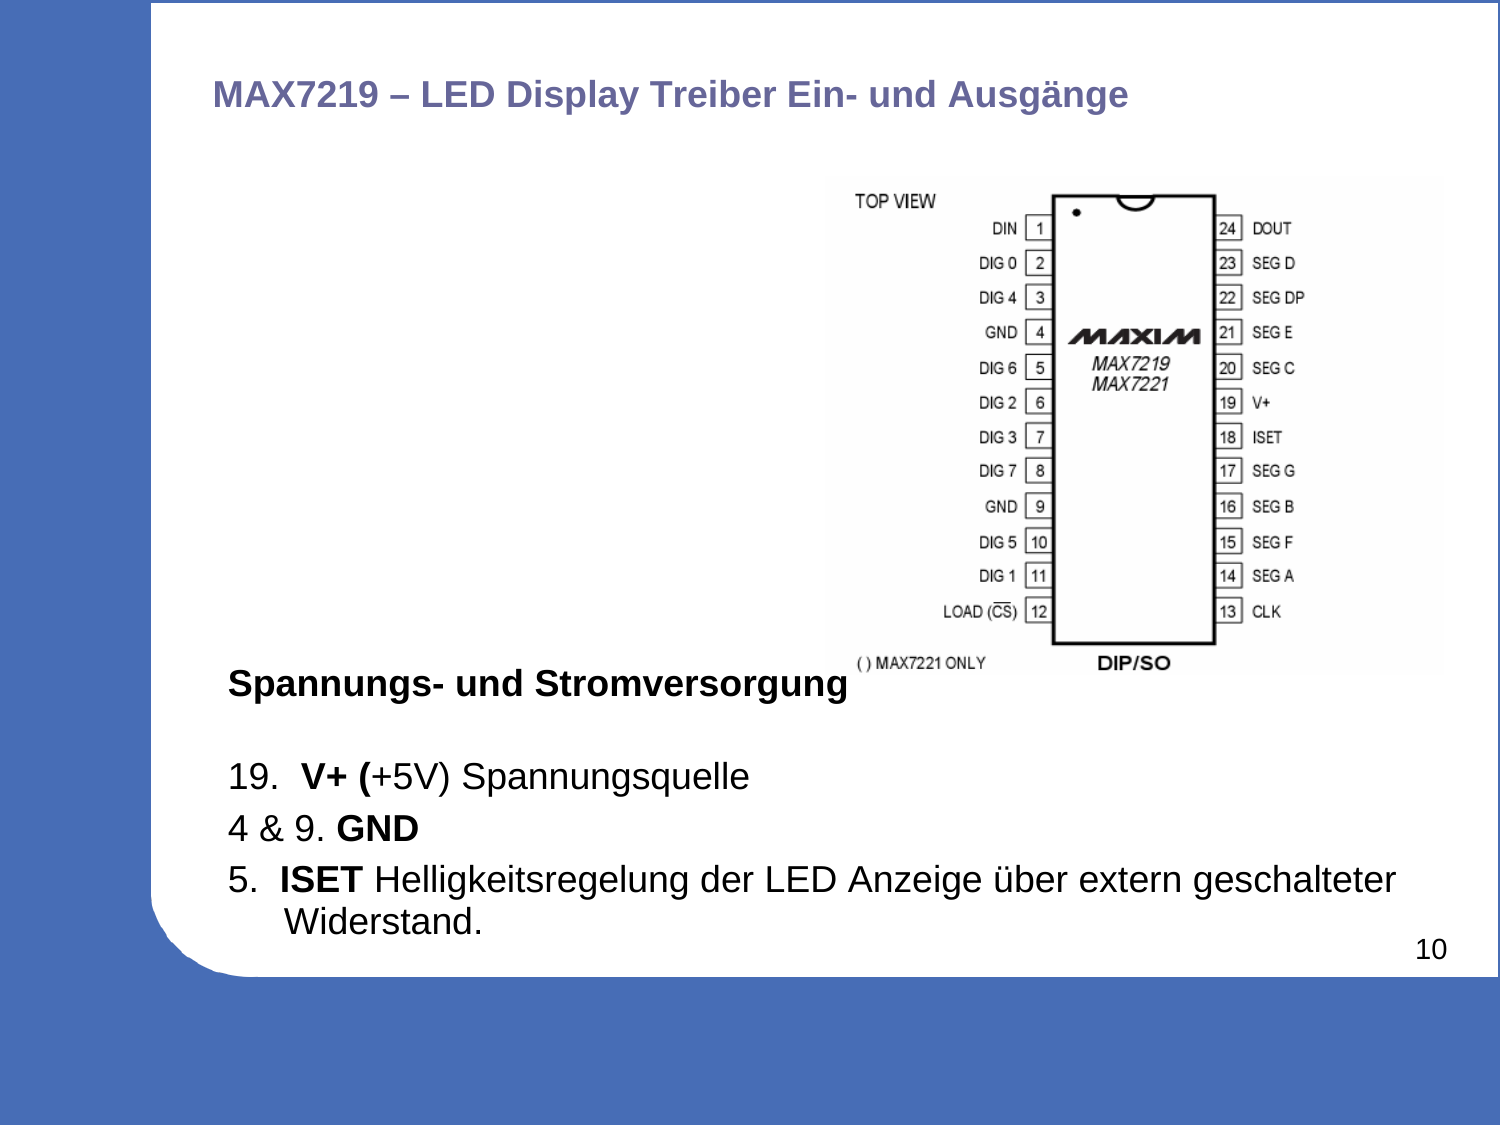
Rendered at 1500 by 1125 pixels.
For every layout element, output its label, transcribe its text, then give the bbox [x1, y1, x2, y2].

title MAX7219 – LED Display Treiber Ein- und Ausgänge [212, 32, 1447, 156]
list Spannungs- und Stromversorgung 19. V+ (+5V) Spannungsquelle 4 & 9. GND 5. ISET Helligkeitsregelung der LED Anzeige über extern geschalteter Widerstand. [227, 662, 1463, 949]
picture [0, 0, 1500, 1125]
